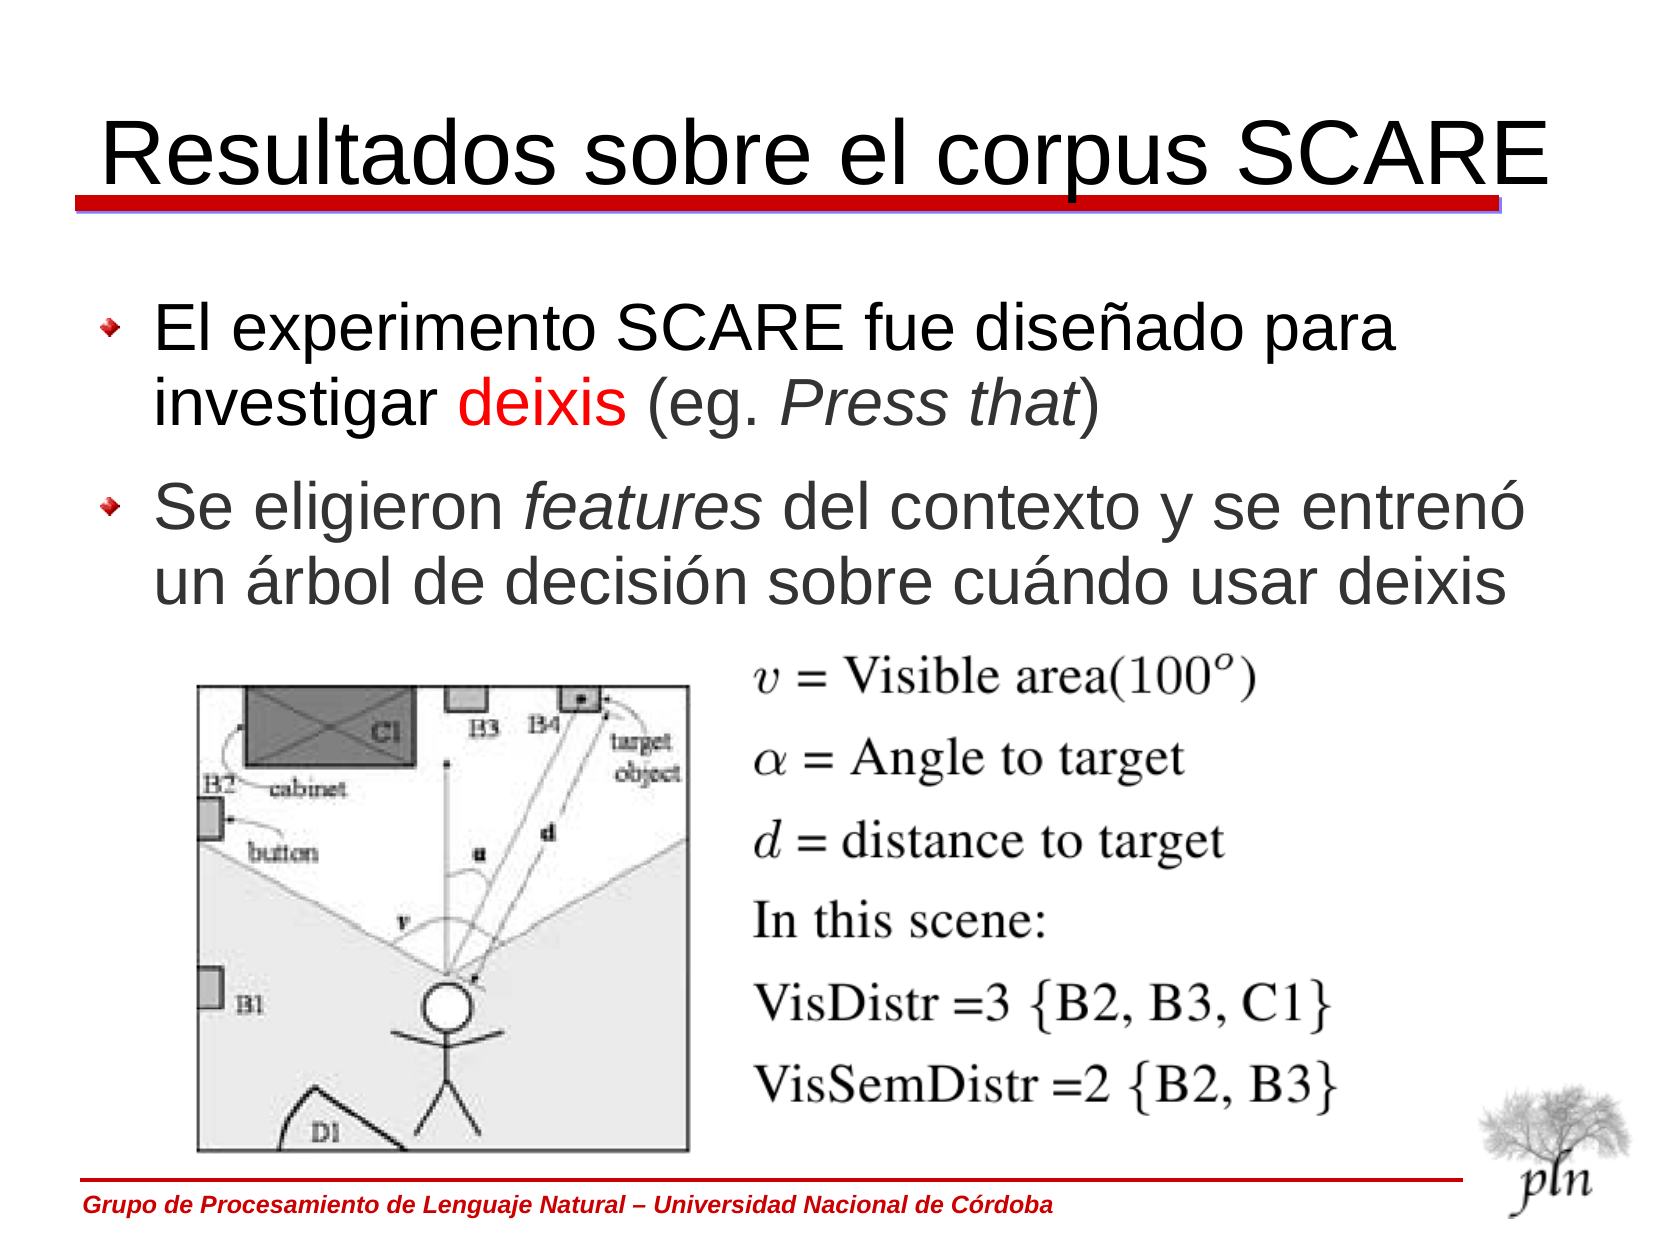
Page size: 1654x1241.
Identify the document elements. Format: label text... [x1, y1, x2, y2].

list El experimento SCARE fue diseñado para investigar deixis (eg. Press that) Se eligieron features del contexto y se entrenó un árbol de decisión sobre cuándo usar deixis [82, 290, 1571, 1109]
picture [1477, 1083, 1635, 1219]
picture [150, 632, 1360, 1163]
title Resultados sobre el corpus SCARE [82, 56, 1571, 250]
